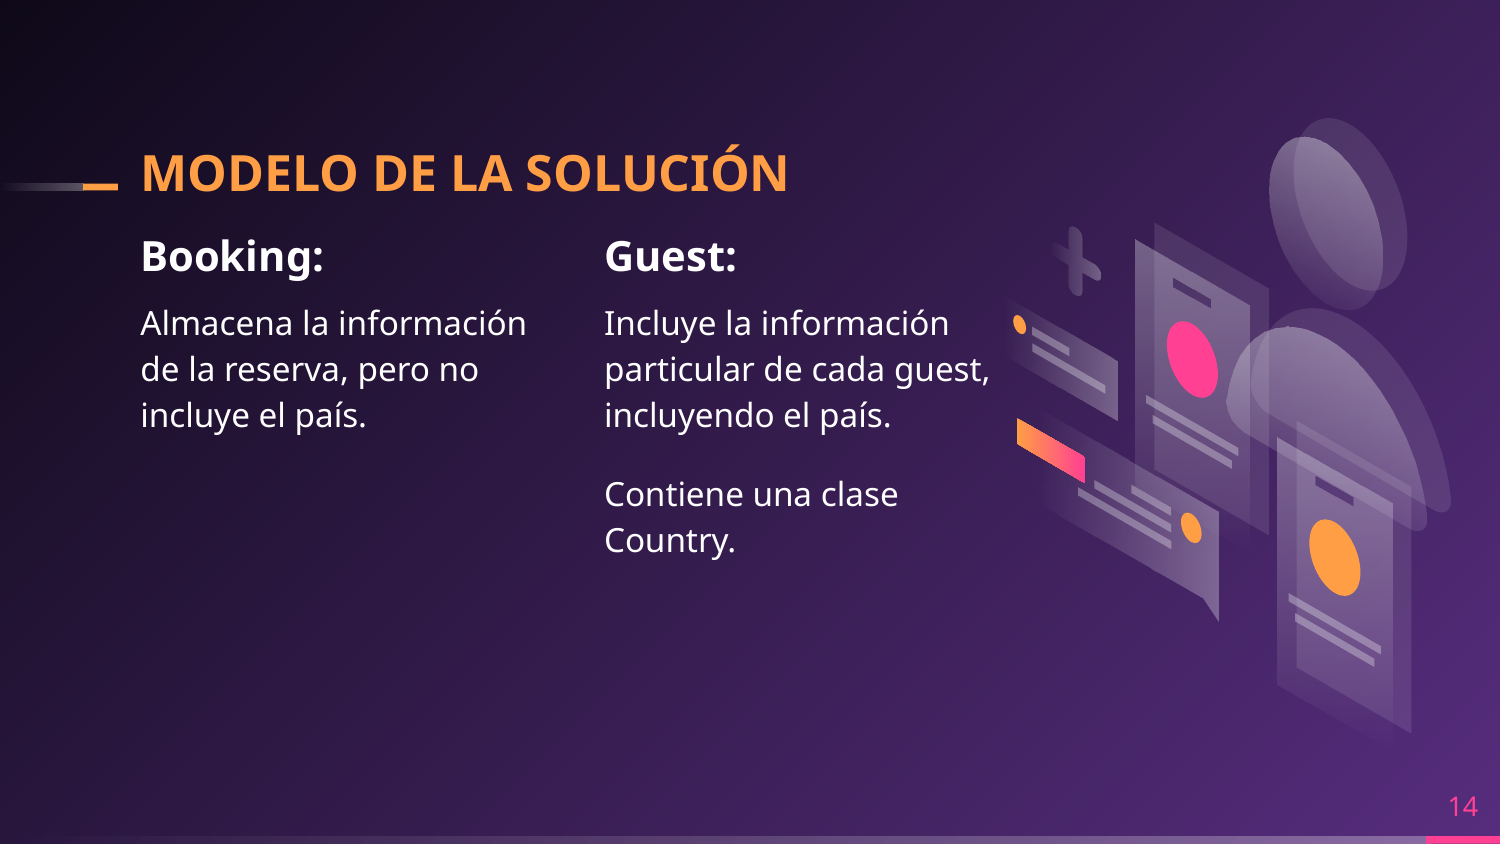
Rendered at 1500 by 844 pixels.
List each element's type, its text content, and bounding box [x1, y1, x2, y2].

list Guest: Incluye la información particular de cada guest, incluyendo el país. Contiene una clase Country. [604, 222, 1011, 783]
list Booking: Almacena la información de la reserva, pero no incluye el país. [140, 222, 547, 783]
text_box [1049, 226, 1101, 296]
text_box [1003, 295, 1118, 421]
text_box [1269, 118, 1408, 310]
title MODELO DE LA SOLUCIÓN [140, 137, 1011, 202]
text_box [1016, 222, 1451, 751]
slide_number <número> [1426, 779, 1500, 836]
